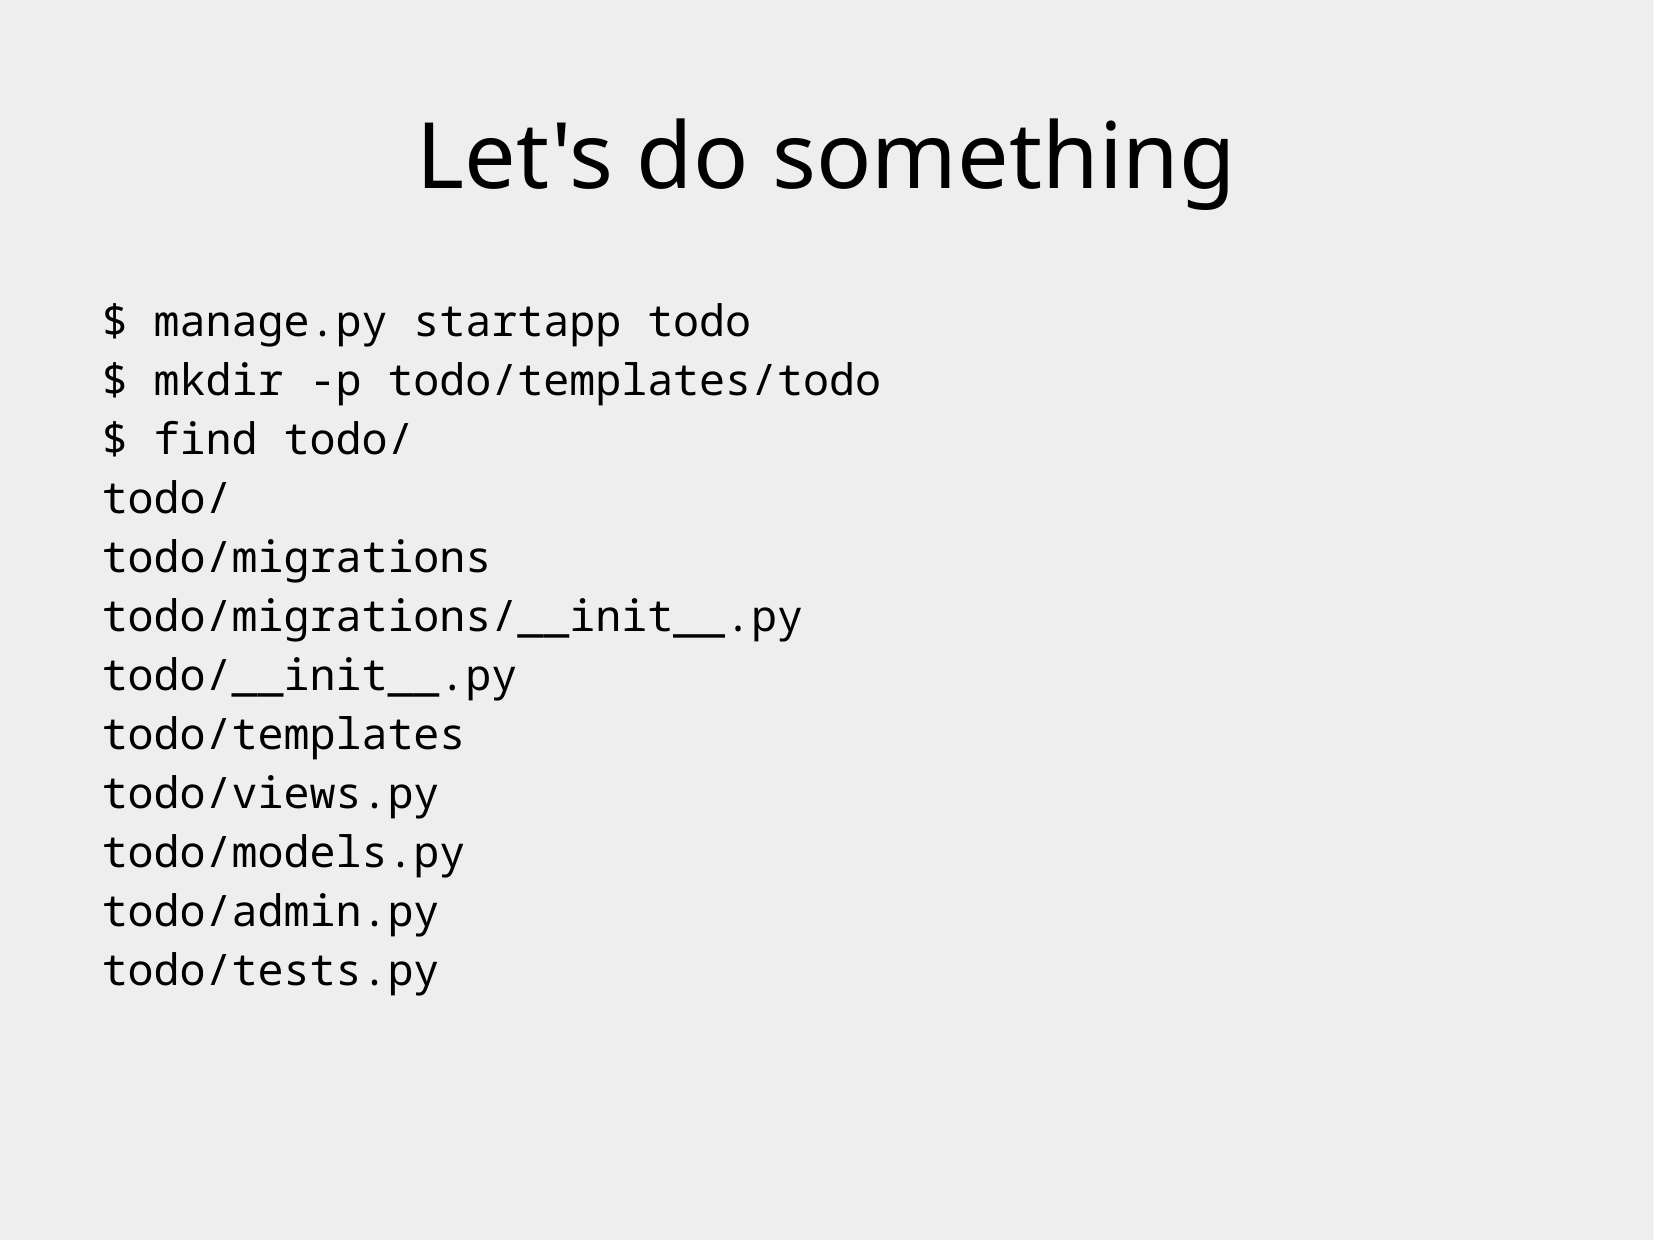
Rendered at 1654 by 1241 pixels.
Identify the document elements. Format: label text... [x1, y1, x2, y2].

list $ manage.py startapp todo $ mkdir -p todo/templates/todo $ find todo/ todo/ todo/migrations todo/migrations/__init__.py todo/__init__.py todo/templates todo/views.py todo/models.py todo/admin.py todo/tests.py [82, 290, 1571, 1010]
title Let's do something [82, 49, 1571, 257]
